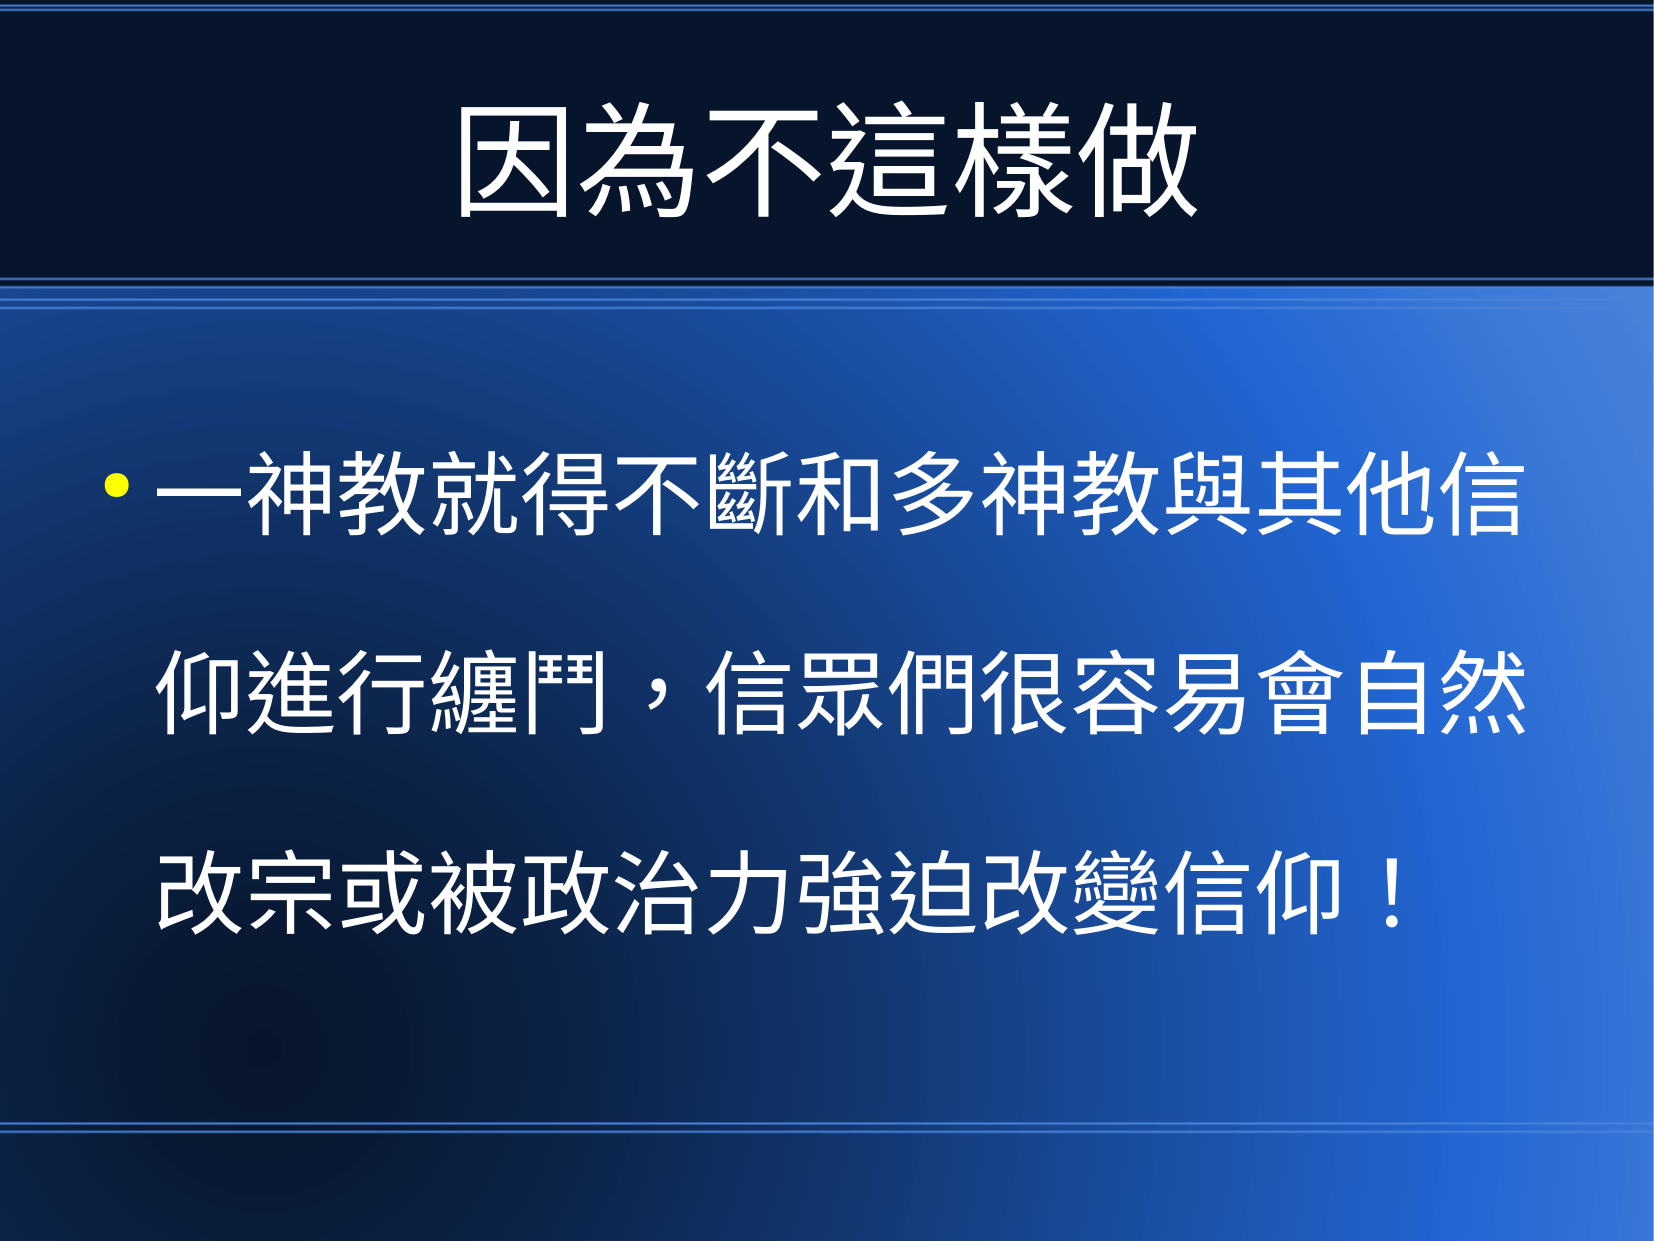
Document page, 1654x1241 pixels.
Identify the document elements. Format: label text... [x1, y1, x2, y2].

picture [0, 0, 1654, 1241]
title 因為不這樣做 [82, 49, 1571, 257]
list 一神教就得不斷和多神教與其他信仰進行纏鬥，信眾們很容易會自然改宗或被政治力強迫改變信仰！ [82, 355, 1571, 1241]
